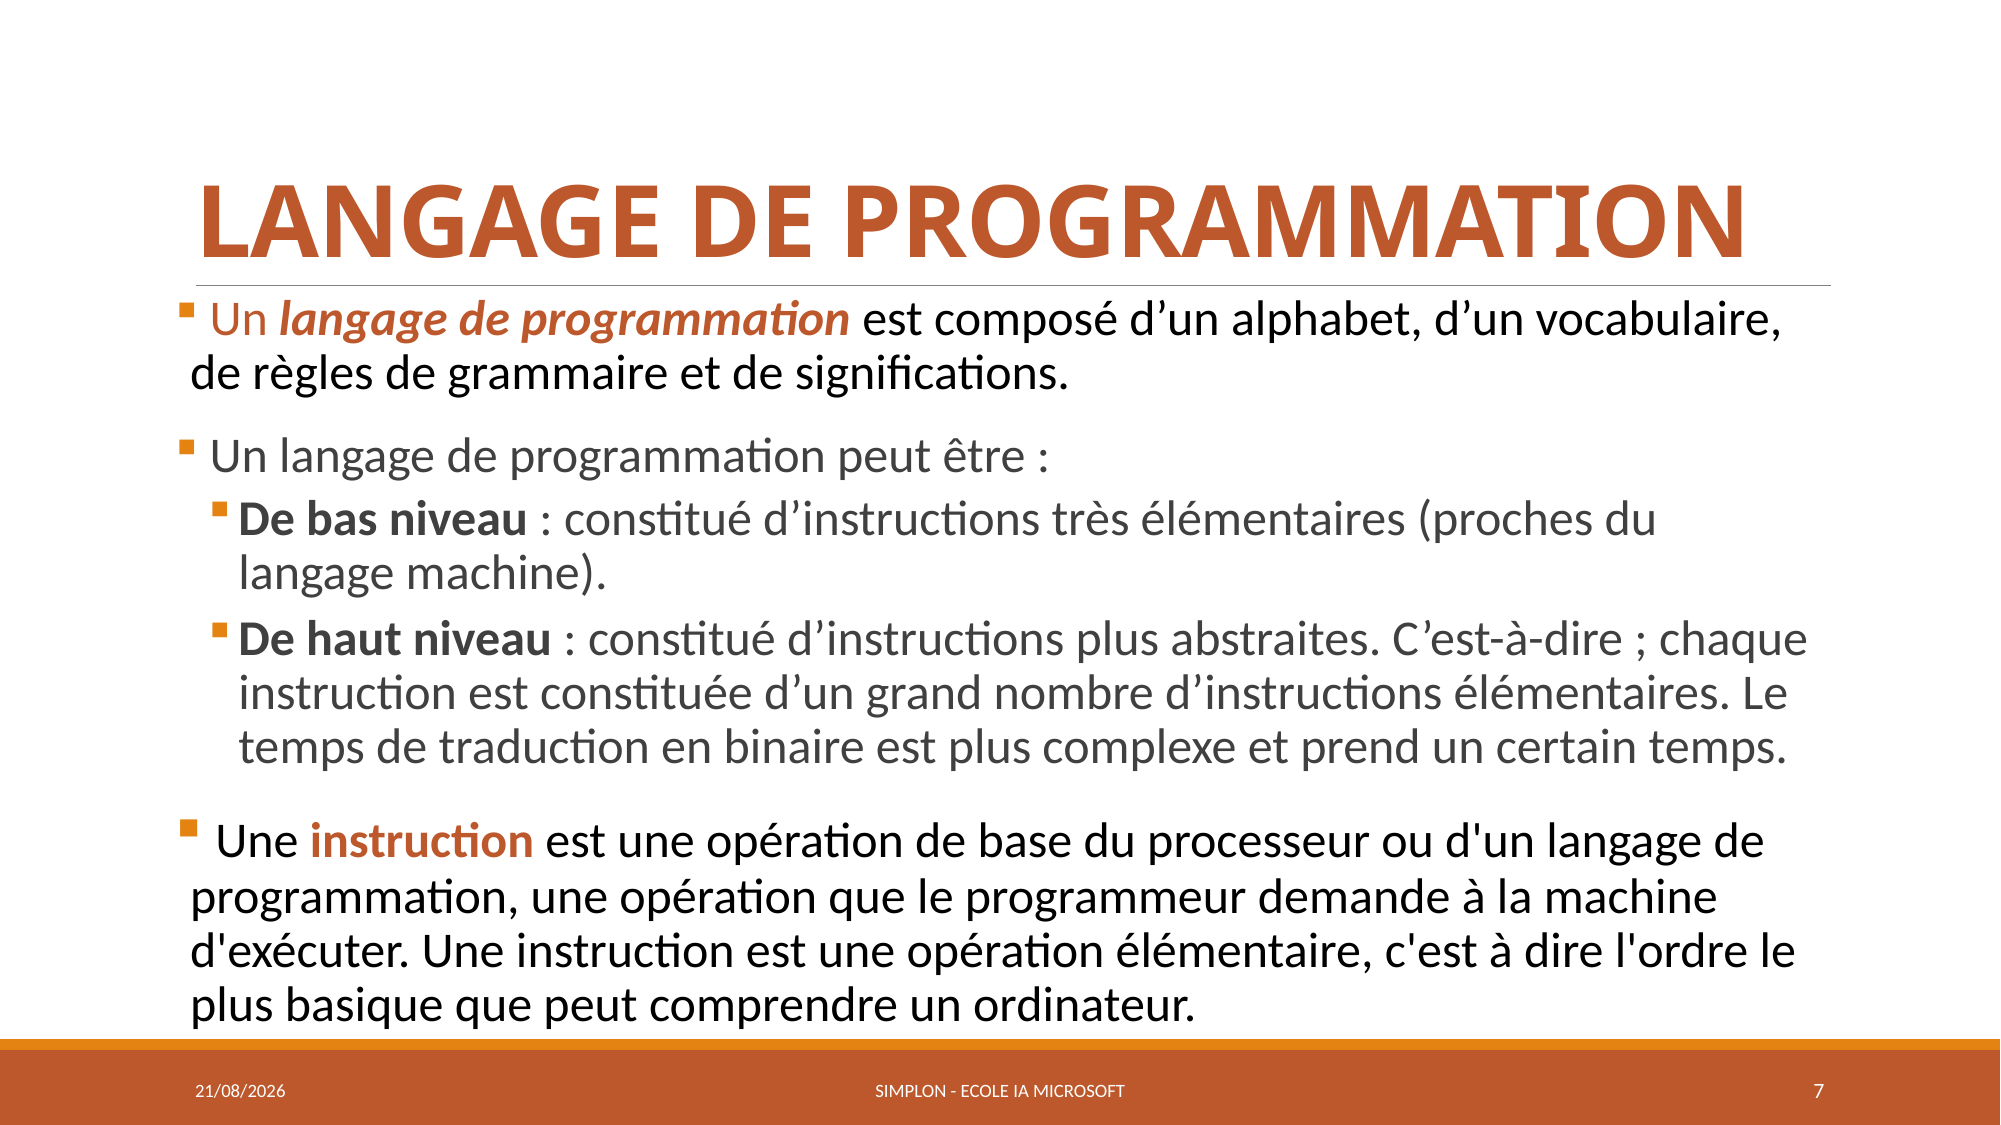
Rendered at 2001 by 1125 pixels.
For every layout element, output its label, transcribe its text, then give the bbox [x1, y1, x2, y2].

title LANGAGE DE PROGRAMMATION [180, 47, 1830, 285]
slide_number 16/01/2020 [180, 1059, 586, 1120]
list Un langage de programmation est composé d’un alphabet, d’un vocabulaire, de règles de grammaire et de significations. Un langage de programmation peut être : De bas niveau : constitué d’instructions très élémentaires (proches du langage machine). De haut niveau : constitué d’instructions plus abstraites. C’est-à-dire ; chaque instruction est constituée d’un grand nombre d’instructions élémentaires. Le temps de traduction en binaire est plus complexe et prend un certain temps. Une instruction est une opération de base du processeur ou d'un langage de programmation, une opération que le programmeur demande à la machine d'exécuter. Une instruction est une opération élémentaire, c'est à dire l'ordre le plus basique que peut comprendre un ordinateur. [175, 285, 1826, 1022]
slide_number <numéro> [1624, 1059, 1840, 1120]
footer Simplon - Ecole IA Microsoft [604, 1059, 1396, 1120]
